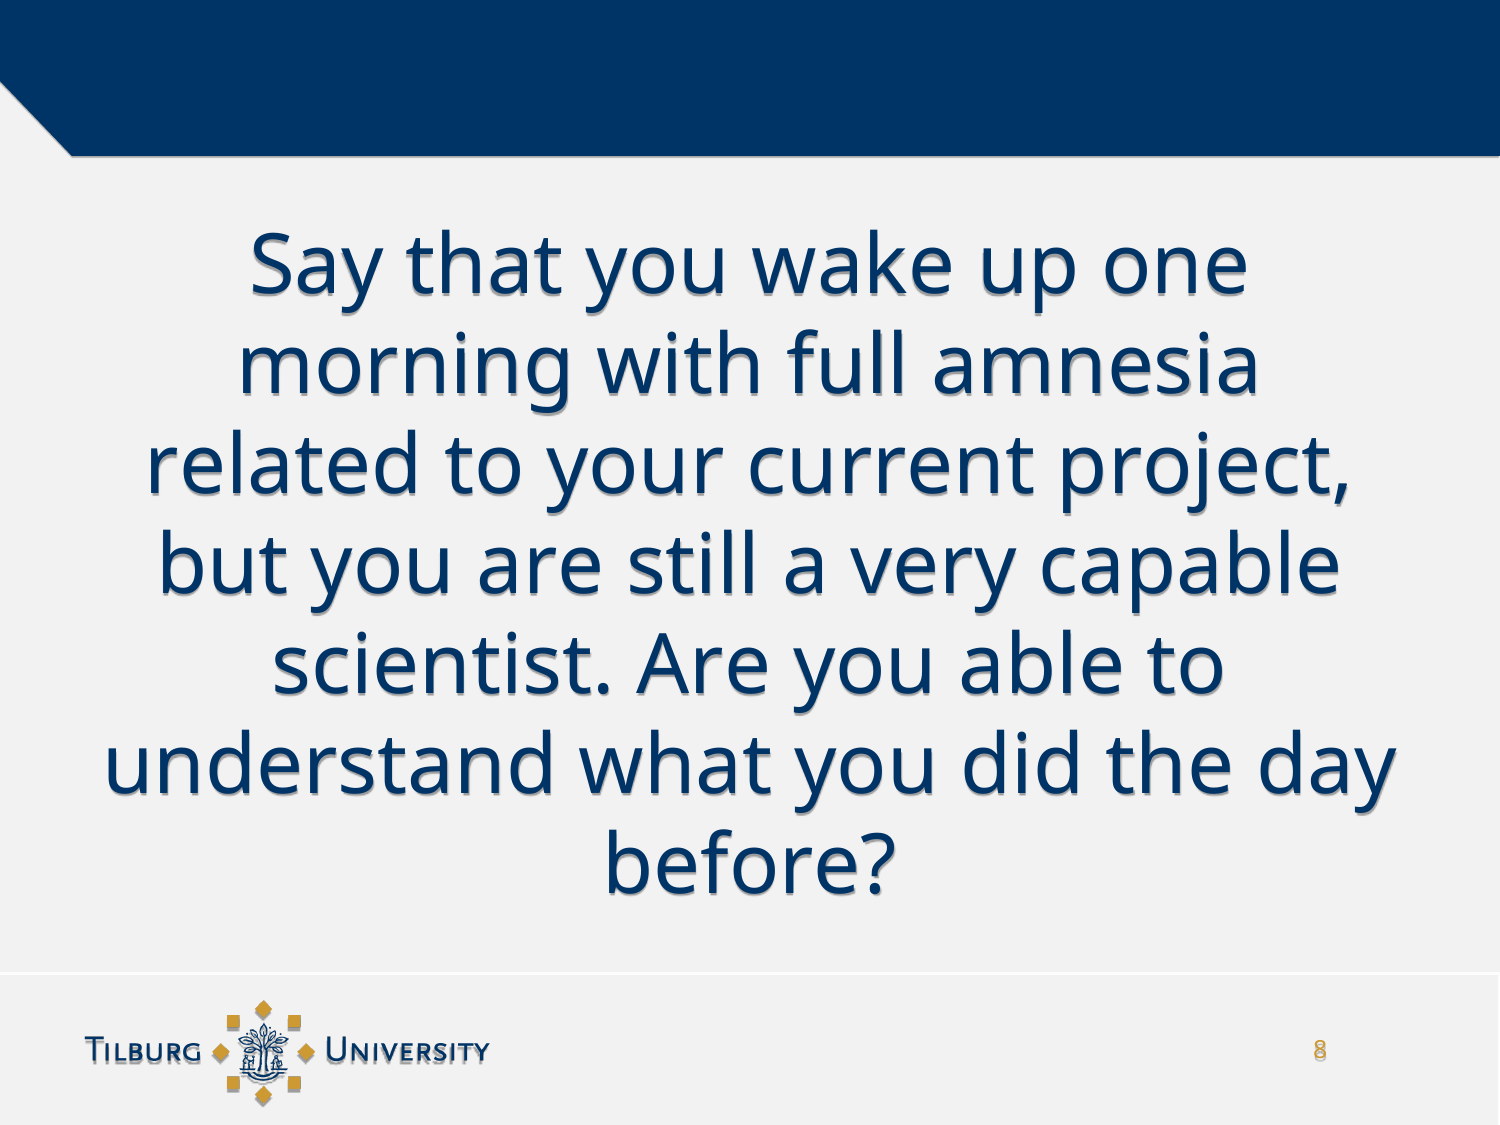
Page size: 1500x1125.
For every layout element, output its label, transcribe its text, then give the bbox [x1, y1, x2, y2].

text_box [1298, 1026, 1426, 1087]
text_box Say that you wake up one morning with full amnesia related to your current project, but you are still a very capable scientist. Are you able to understand what you did the day before? [75, 202, 1426, 971]
